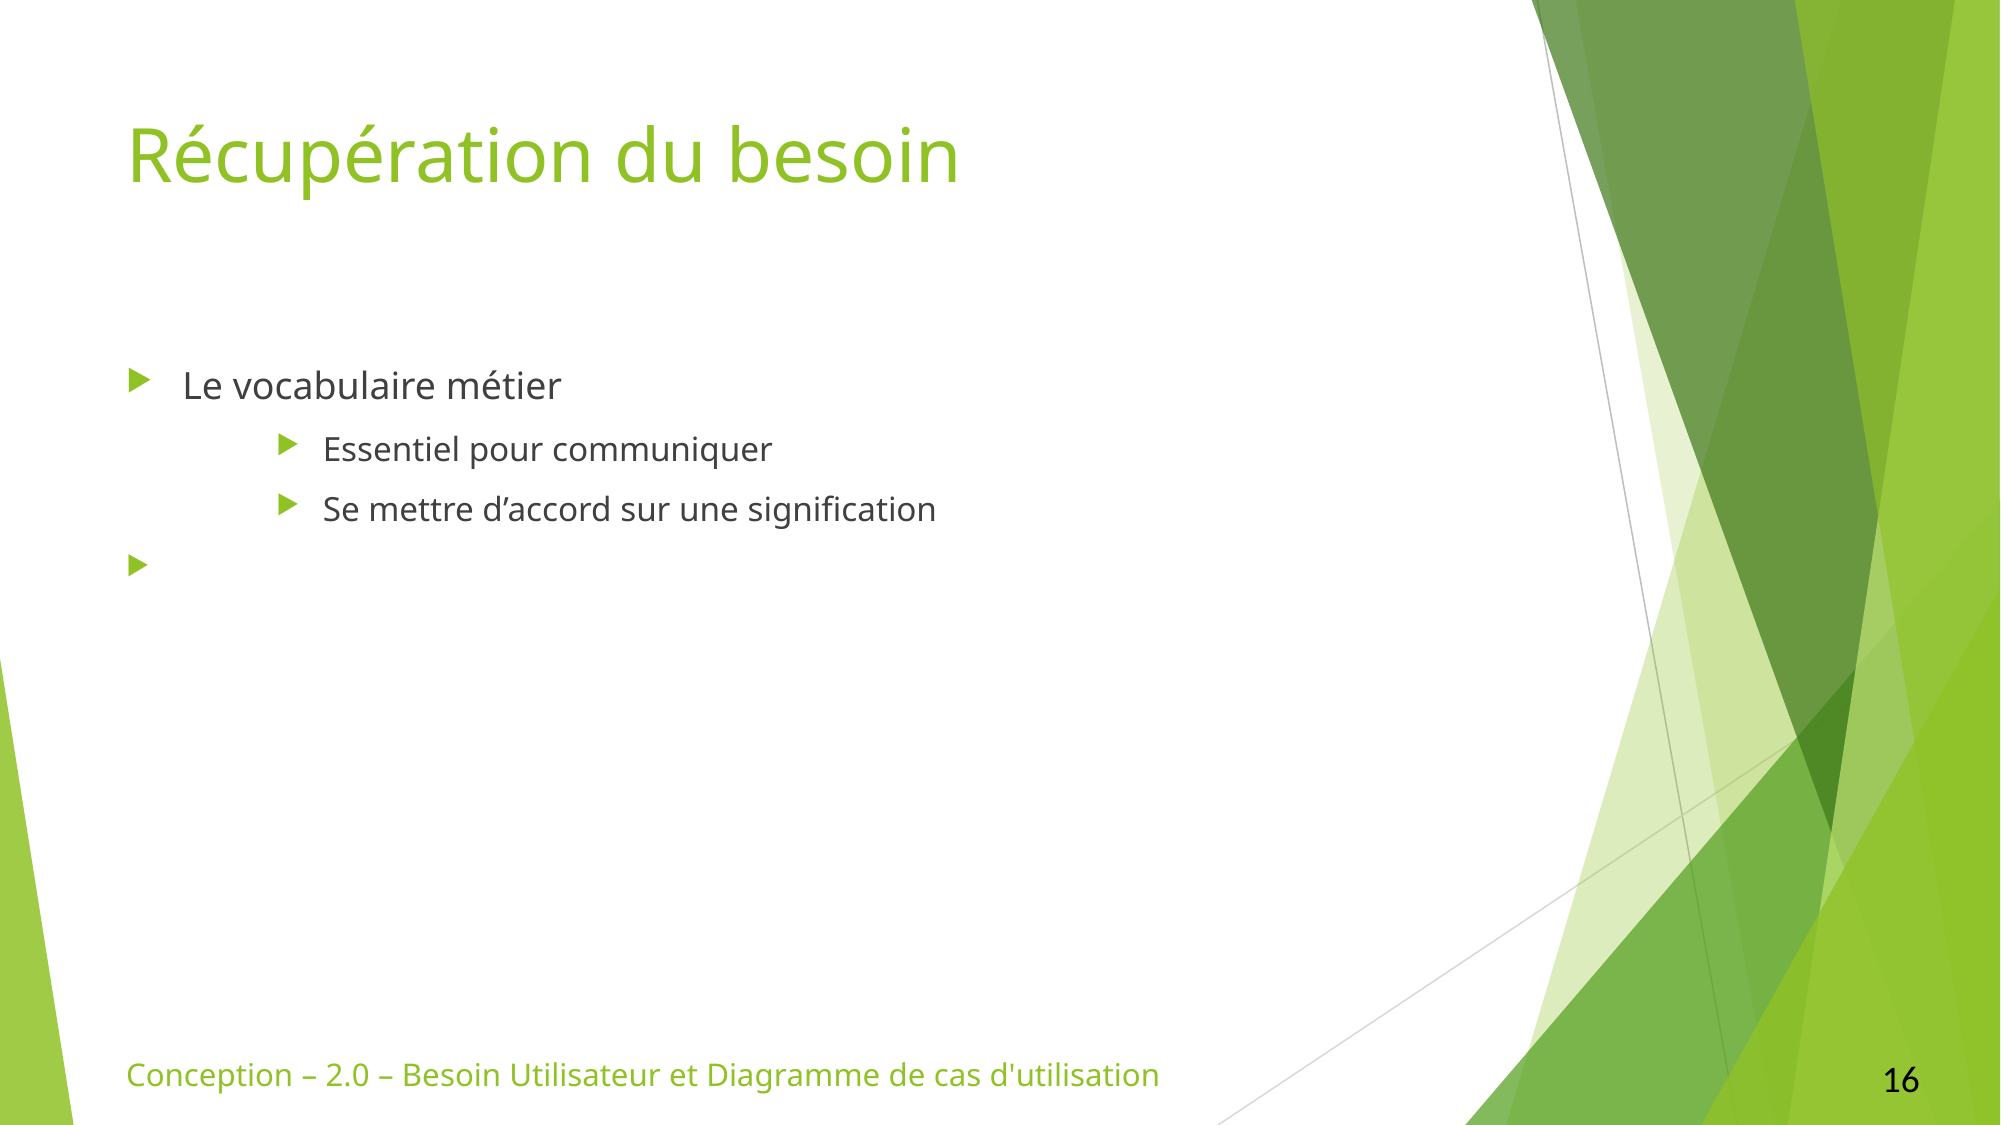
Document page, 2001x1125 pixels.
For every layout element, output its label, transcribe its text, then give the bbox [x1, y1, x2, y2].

text_box [1866, 1047, 1979, 1108]
title Récupération du besoin [111, 99, 1522, 317]
text_box Conception – 2.0 – Besoin Utilisateur et Diagramme de cas d'utilisation [111, 1047, 1210, 1109]
list Le vocabulaire métier Essentiel pour communiquer Se mettre d’accord sur une signification [111, 354, 1522, 992]
